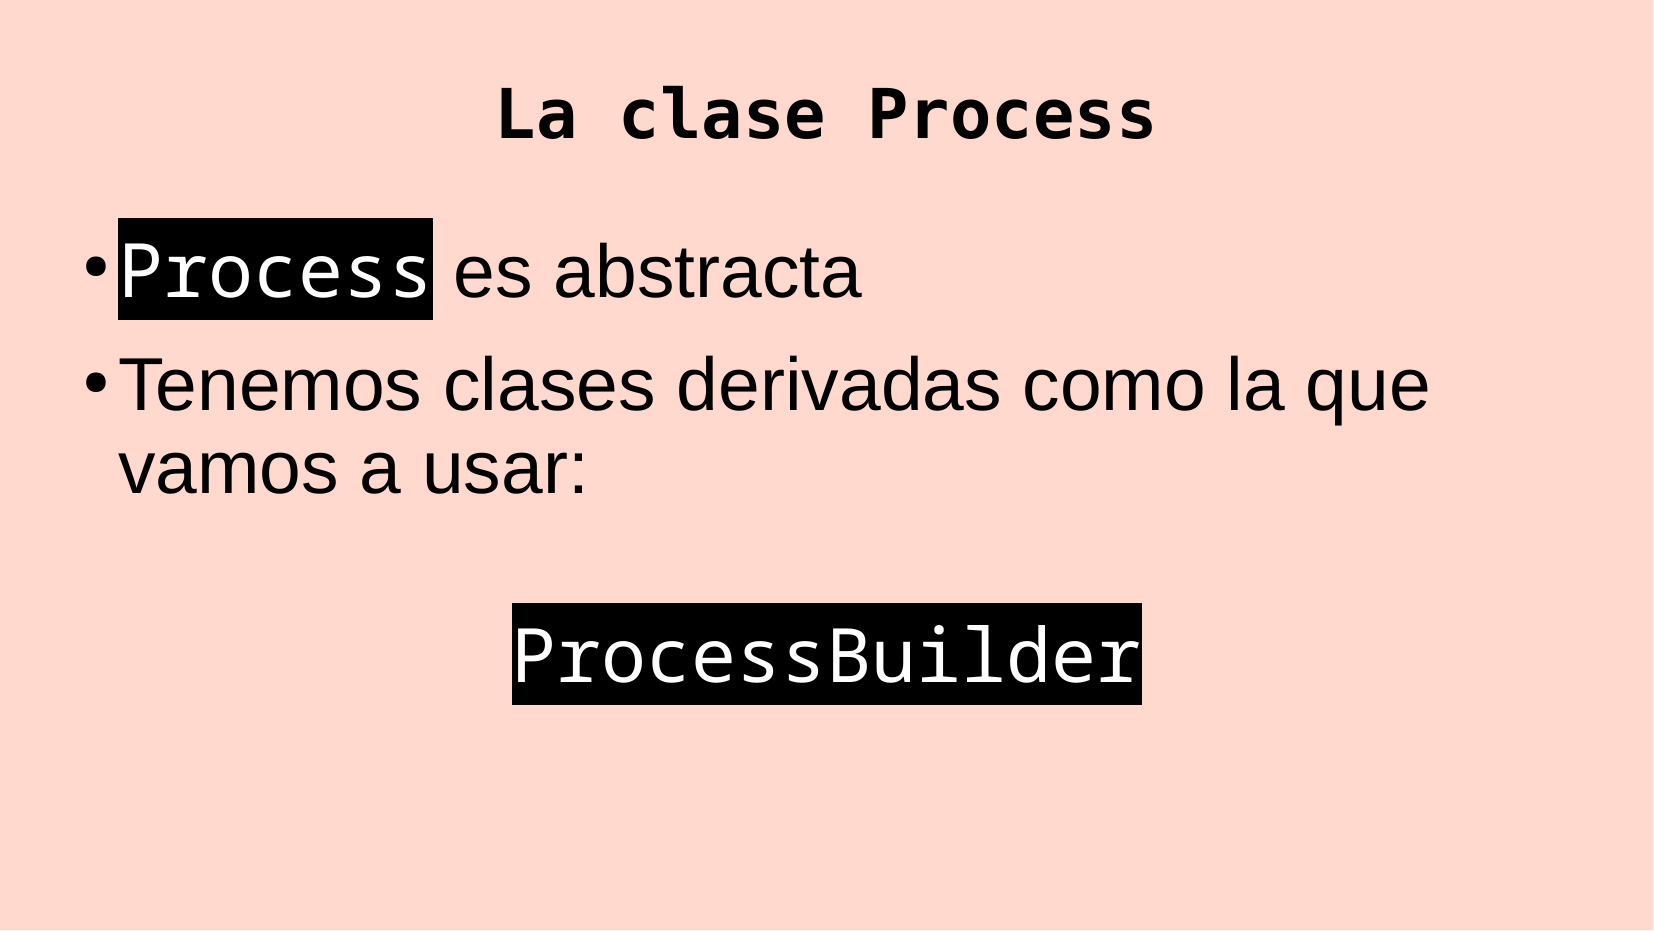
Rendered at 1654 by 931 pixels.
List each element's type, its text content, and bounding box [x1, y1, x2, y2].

list Process es abstracta Tenemos clases derivadas como la que vamos a usar: ProcessBuilder [82, 217, 1571, 758]
title La clase Process [82, 37, 1571, 193]
